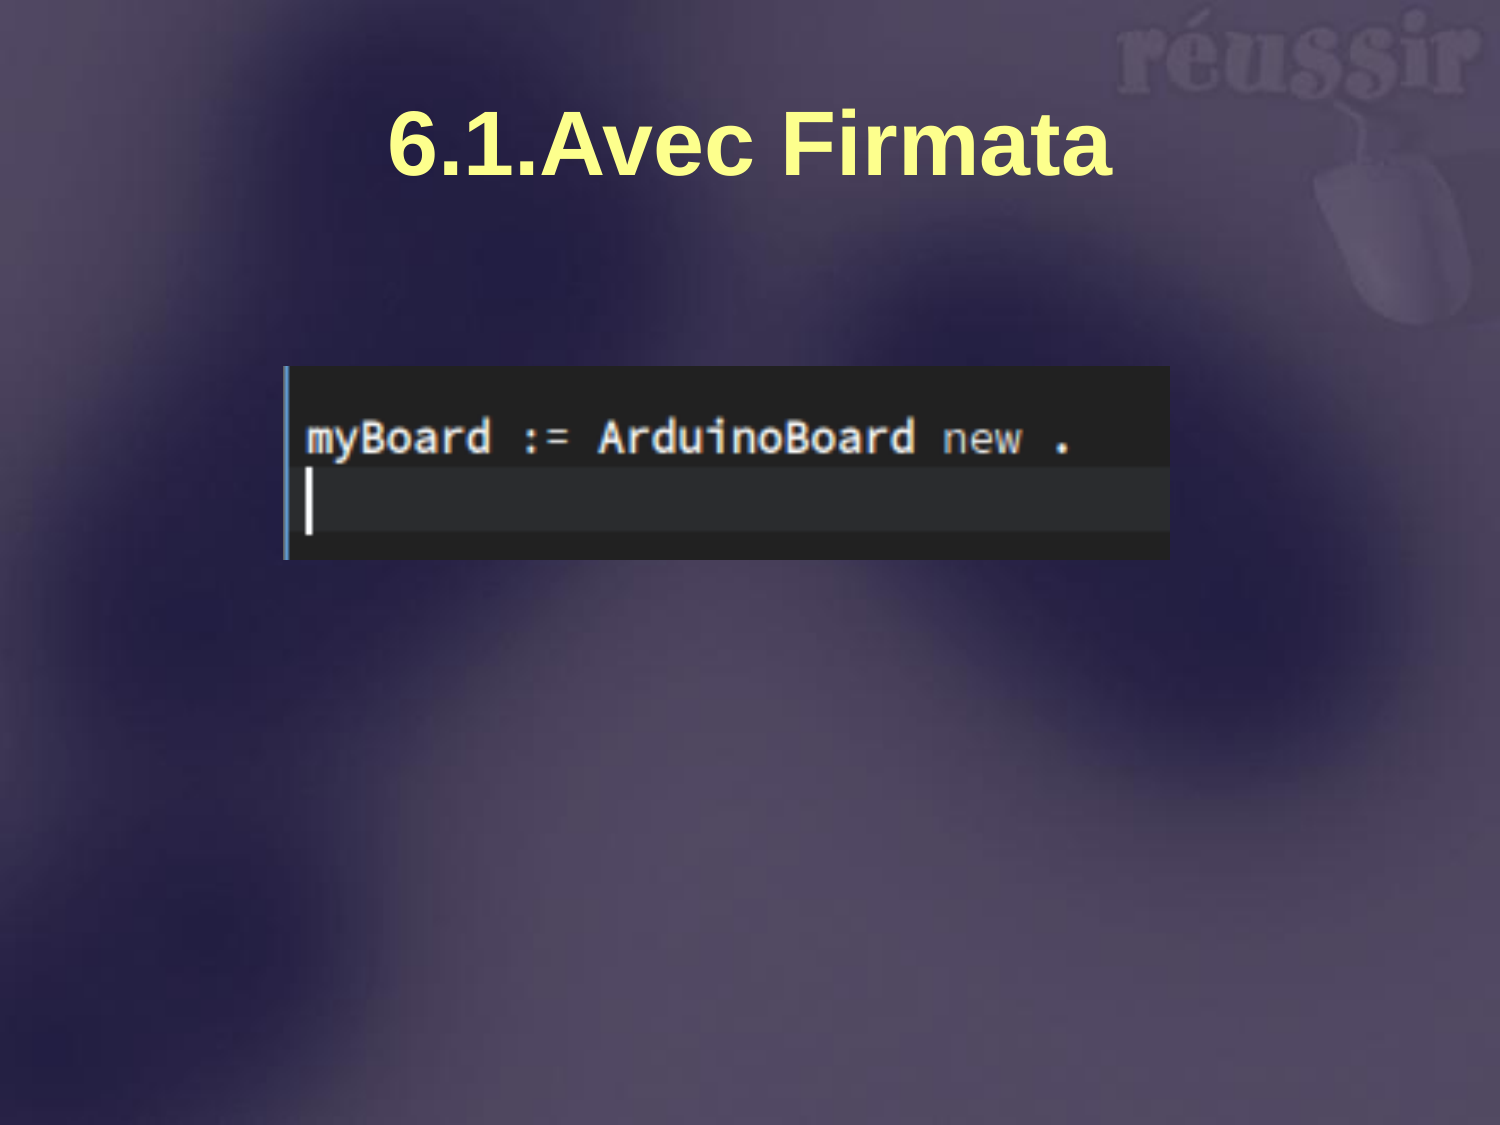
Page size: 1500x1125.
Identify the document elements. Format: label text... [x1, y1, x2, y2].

picture [0, 0, 1500, 1125]
list [75, 262, 1425, 1047]
title 6.1.Avec Firmata [75, 45, 1425, 233]
